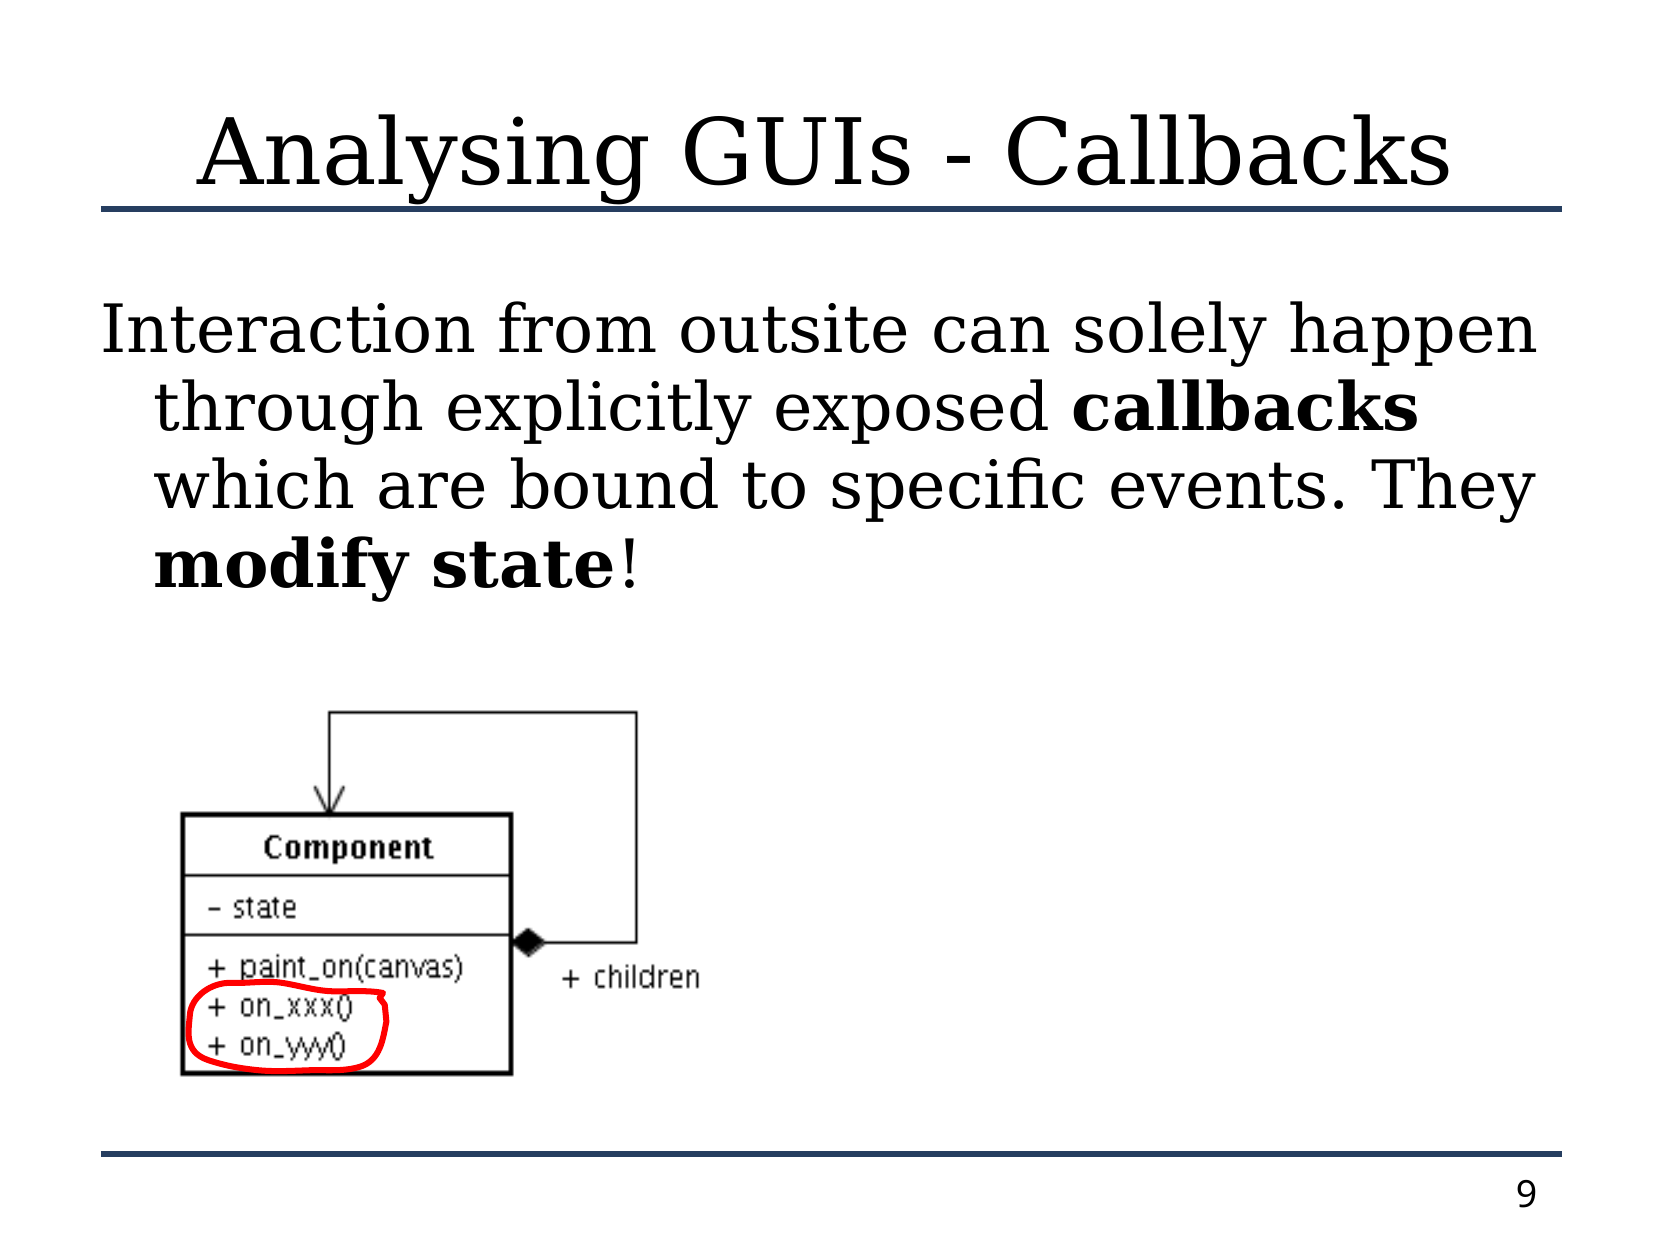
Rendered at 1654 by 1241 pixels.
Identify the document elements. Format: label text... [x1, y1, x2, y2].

picture [160, 686, 725, 1100]
list Interaction from outsite can solely happen through explicitly exposed callbacks which are bound to specific events. They modify state! [82, 290, 1571, 1109]
title Analysing GUIs - Callbacks [82, 49, 1571, 257]
